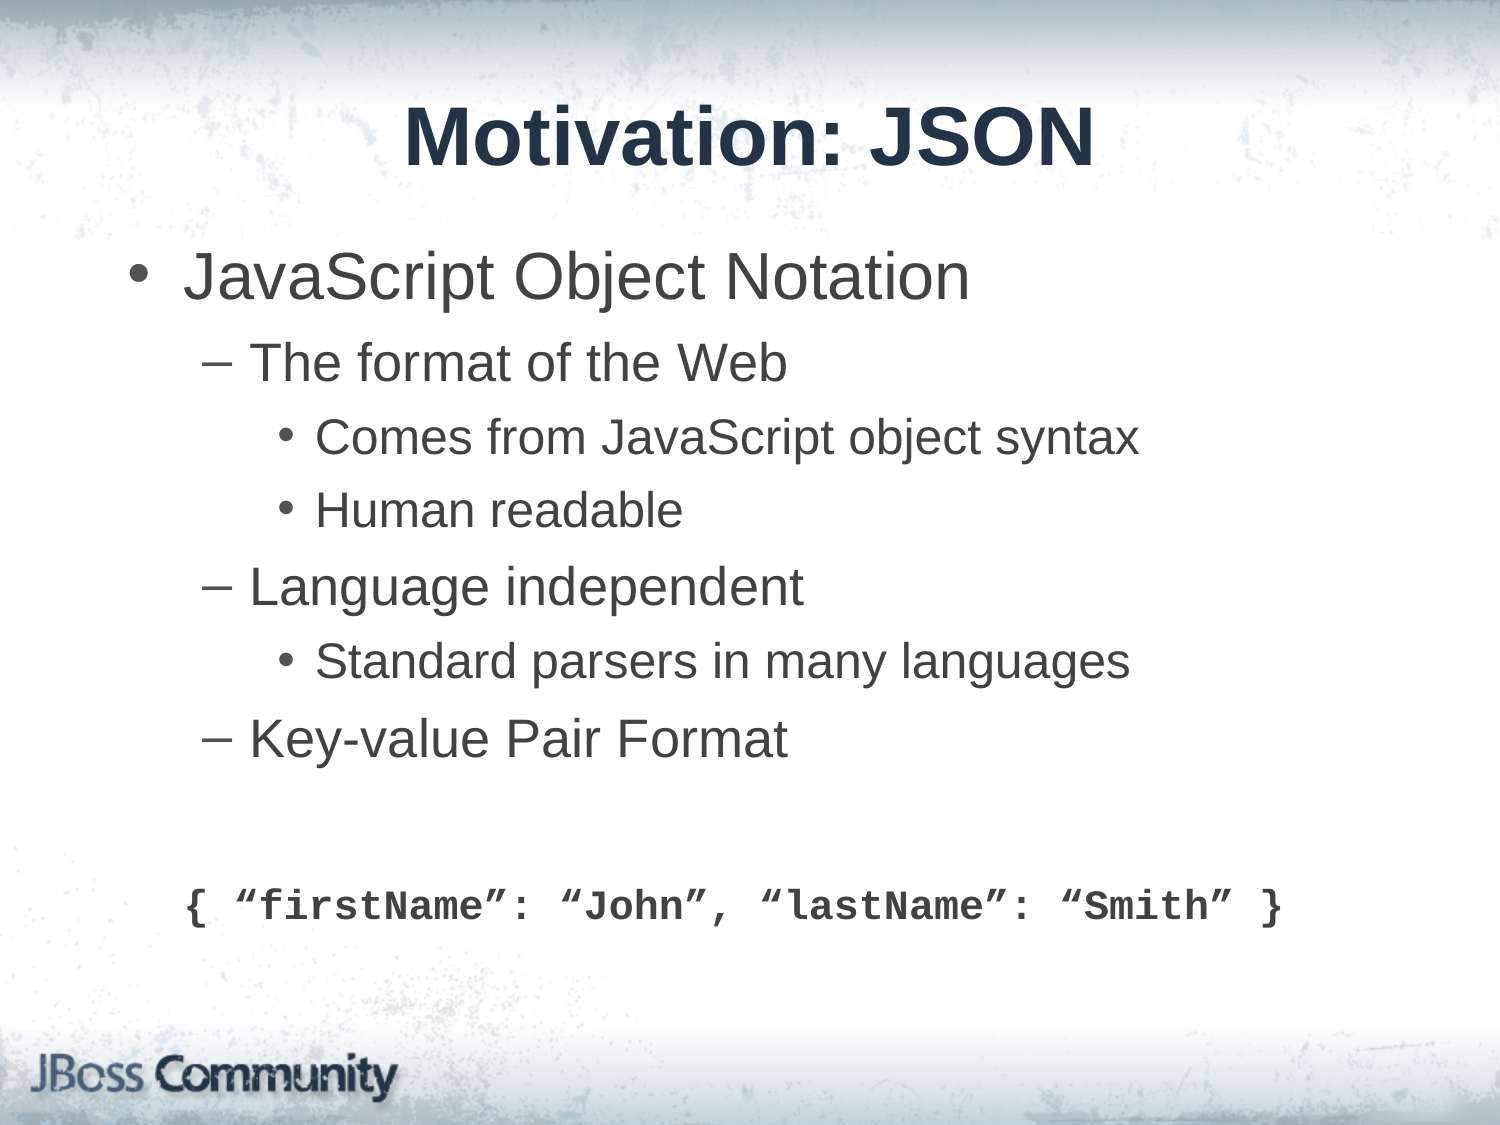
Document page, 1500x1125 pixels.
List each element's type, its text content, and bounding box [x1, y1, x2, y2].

list JavaScript Object Notation The format of the Web Comes from JavaScript object syntax Human readable Language independent Standard parsers in many languages Key-value Pair Format { “firstName”: “John”, “lastName”: “Smith” } [112, 224, 1388, 1023]
picture [0, 0, 1500, 1125]
title Motivation: JSON [112, 38, 1388, 224]
